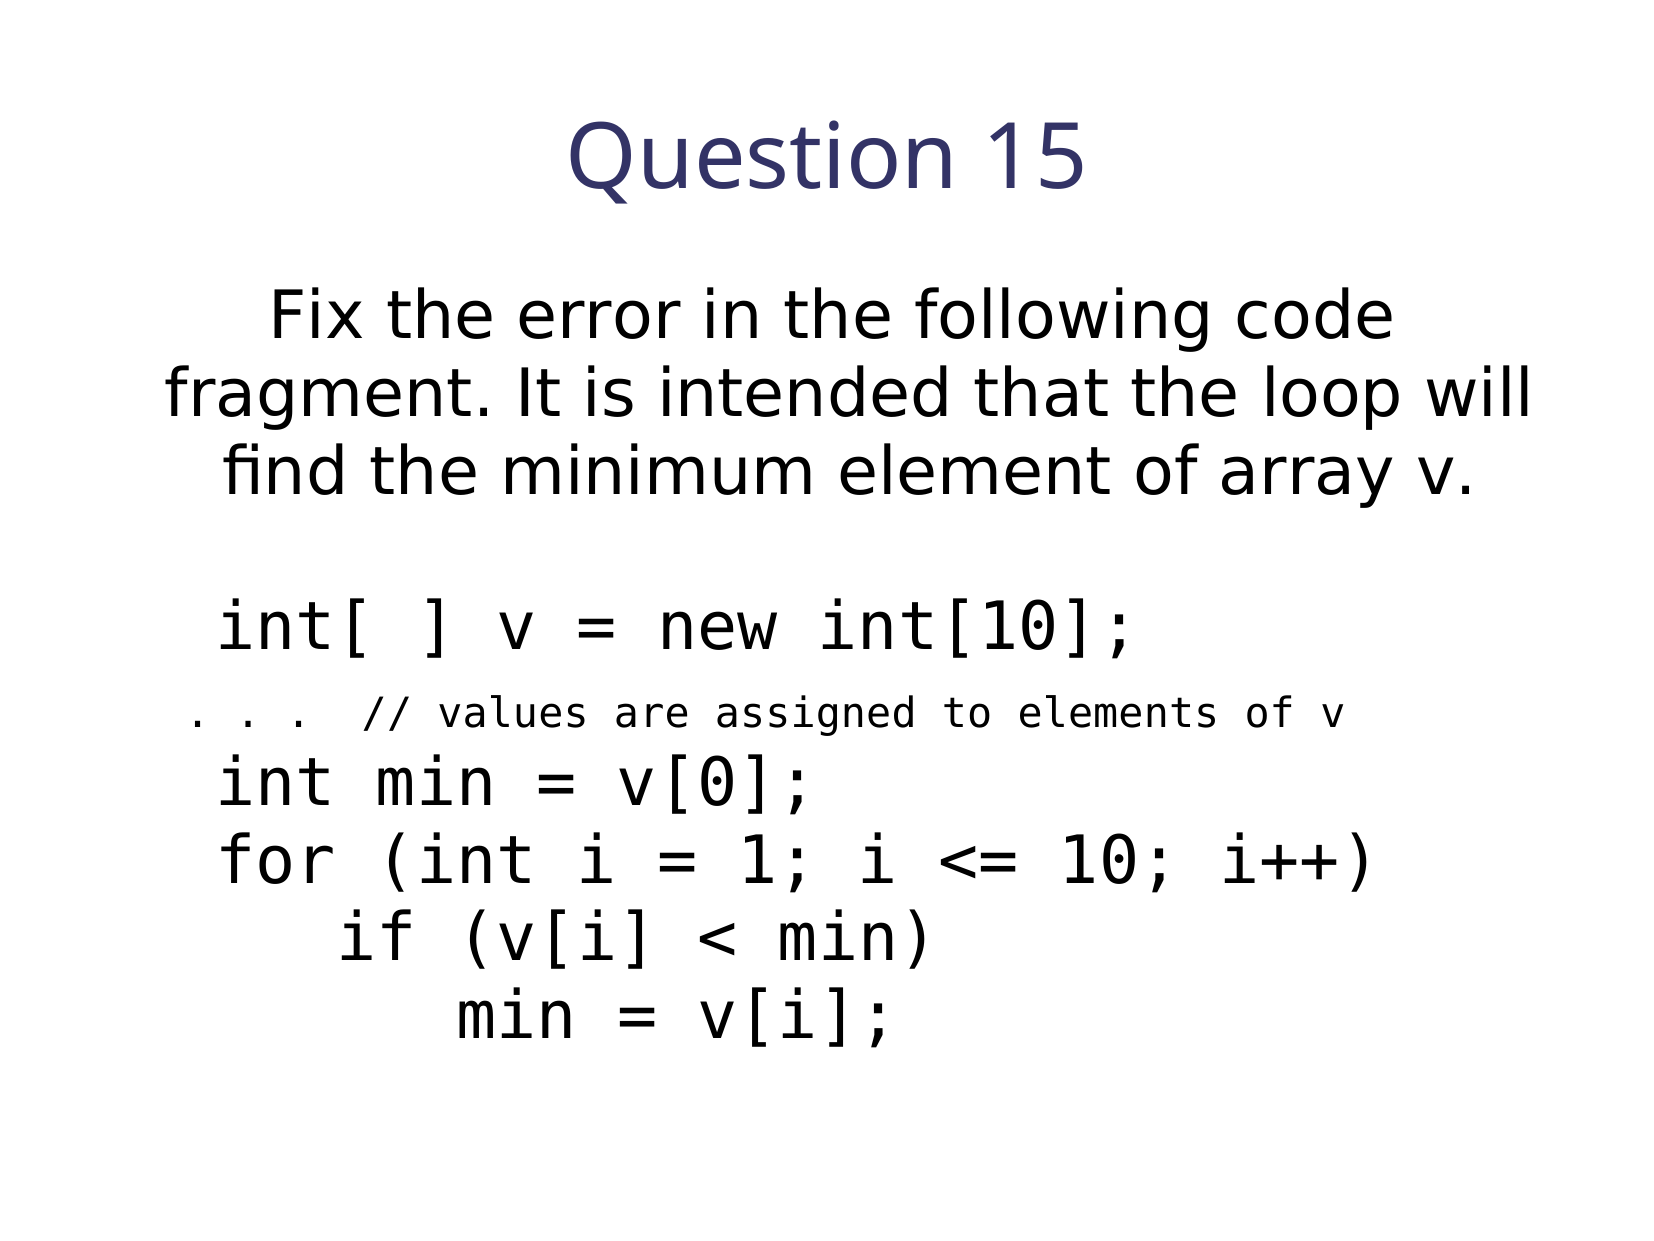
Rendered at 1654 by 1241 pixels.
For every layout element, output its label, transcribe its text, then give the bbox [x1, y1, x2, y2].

subtitle Fix the error in the following code fragment. It is intended that the loop will find the minimum element of array v. int[ ] v = new int[10]; . . . // values are assigned to elements of v int min = v[0]; for (int i = 1; i <= 10; i++) if (v[i] < min) min = v[i]; [59, 276, 1571, 1133]
title Question <number> [82, 49, 1571, 257]
